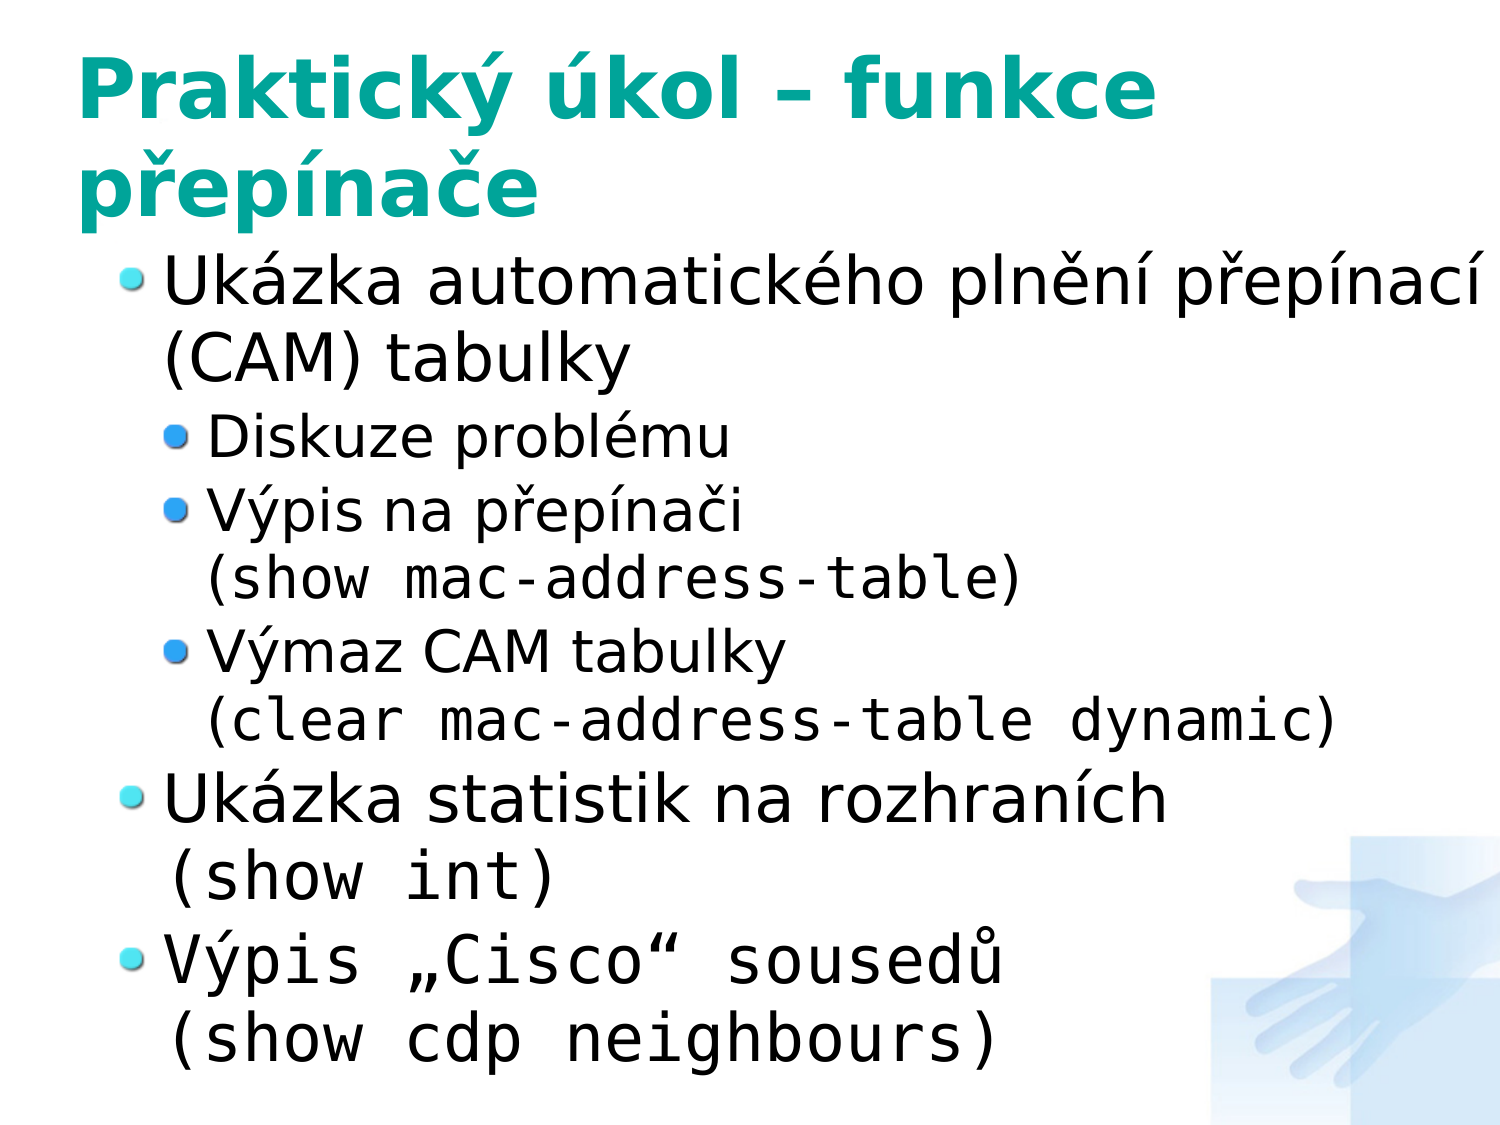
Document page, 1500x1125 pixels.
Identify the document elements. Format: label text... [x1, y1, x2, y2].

title Praktický úkol – funkce přepínače [75, 21, 1426, 257]
picture [0, 0, 1500, 1125]
list Ukázka automatického plnění přepínací (CAM) tabulky Diskuze problému Výpis na přepínači (show mac-address-table) Výmaz CAM tabulky (clear mac-address-table dynamic) Ukázka statistik na rozhraních (show int) Výpis „Cisco“ sousedů (show cdp neighbours) [118, 242, 1500, 1078]
